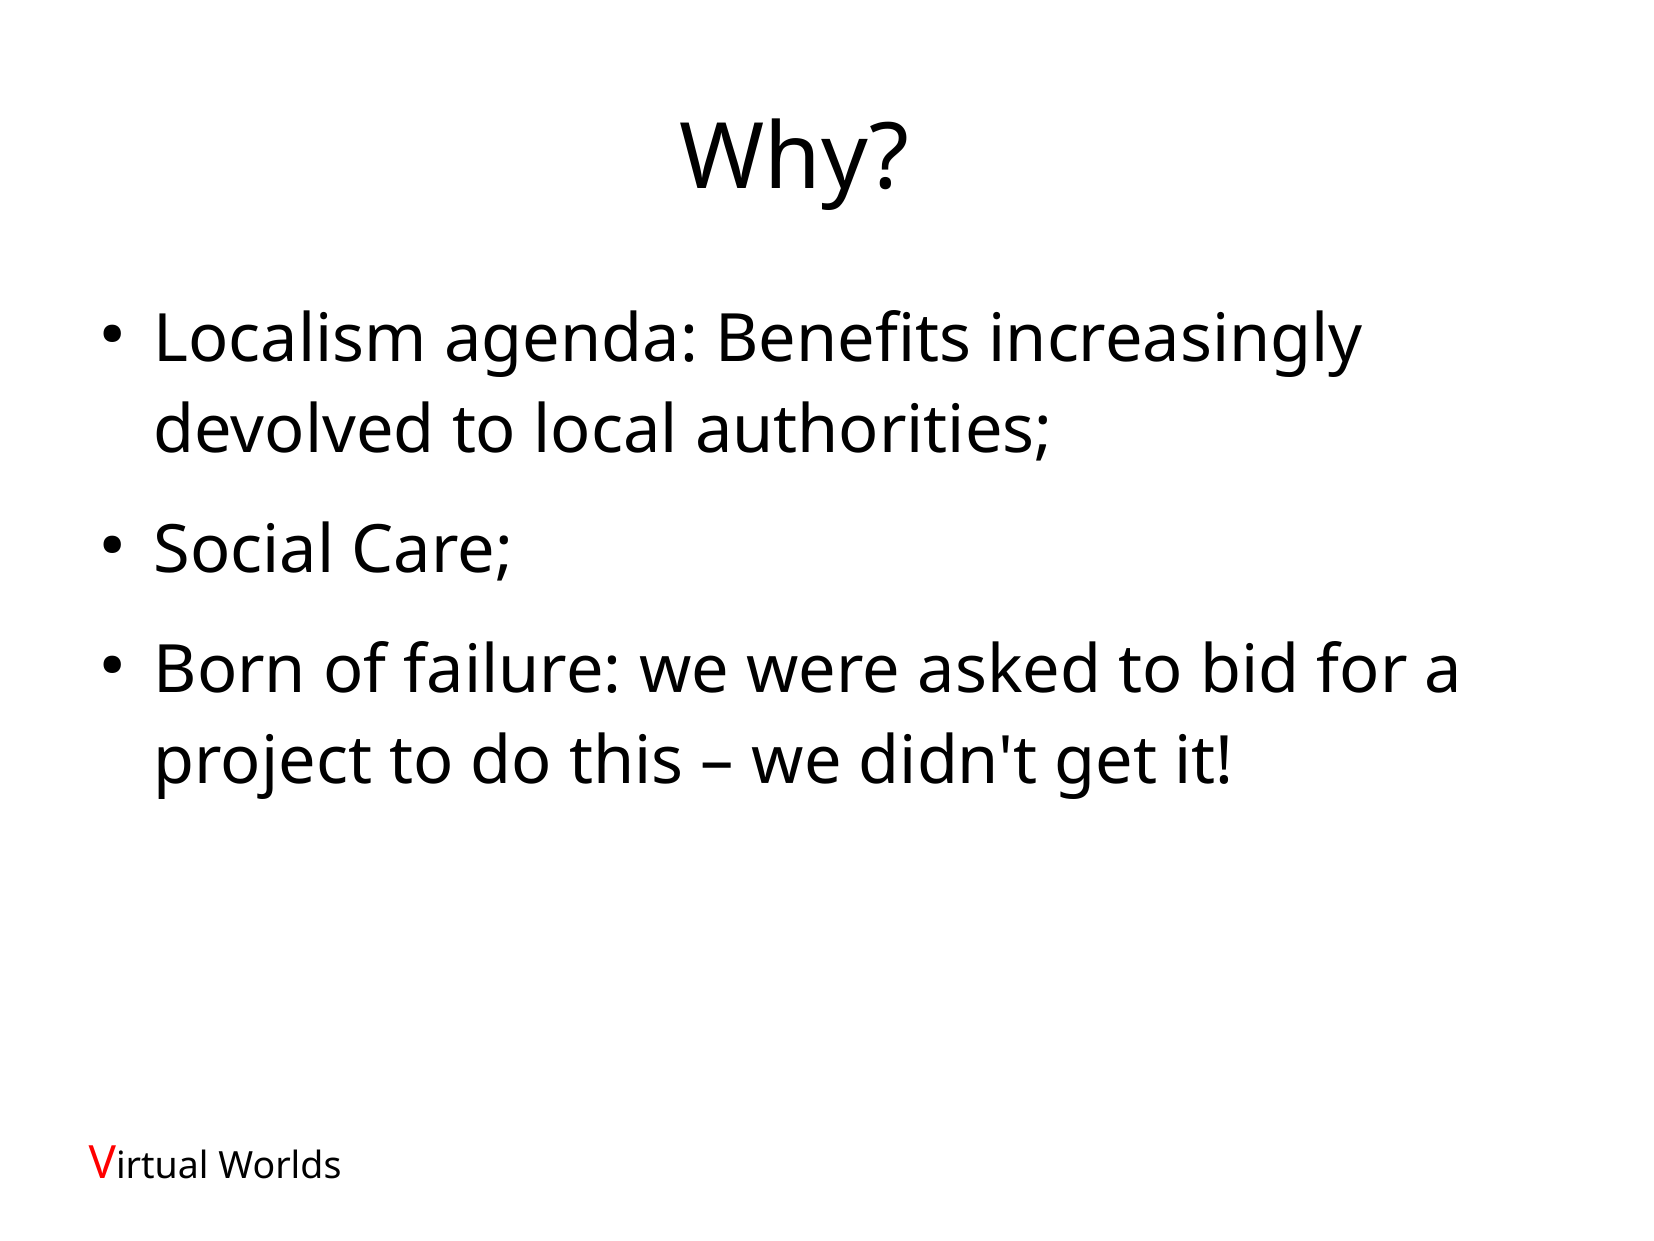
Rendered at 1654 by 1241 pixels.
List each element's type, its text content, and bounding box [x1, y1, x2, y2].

list Localism agenda: Benefits increasingly devolved to local authorities; Social Care; Born of failure: we were asked to bid for a project to do this – we didn't get it! [82, 290, 1571, 1010]
title Why? [82, 49, 1571, 257]
